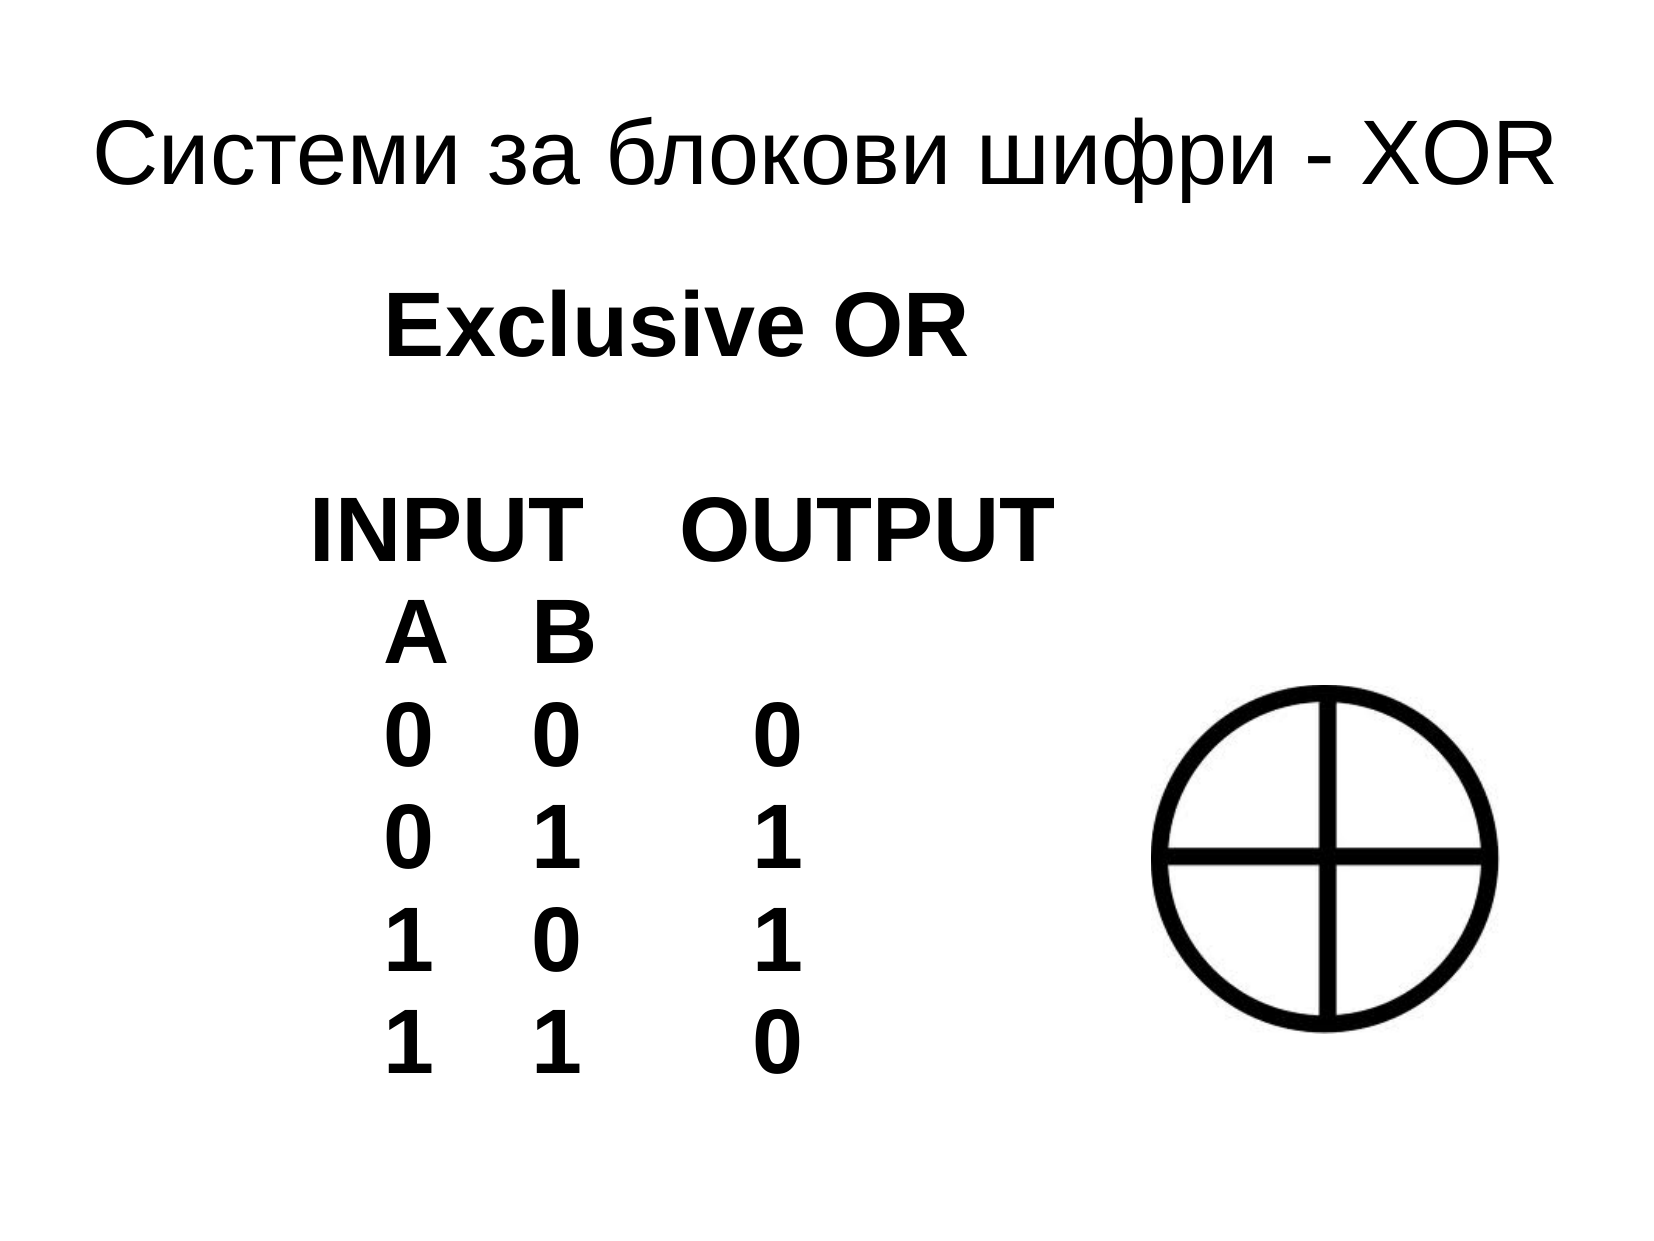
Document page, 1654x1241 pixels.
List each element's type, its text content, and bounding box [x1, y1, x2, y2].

picture [1151, 685, 1500, 1034]
text_box Exclusive OR INPUT OUTPUT A B 0 0 0 0 1 1 1 0 1 1 1 0 [295, 265, 1418, 1101]
title Системи за блокови шифри - XOR [82, 56, 1571, 250]
